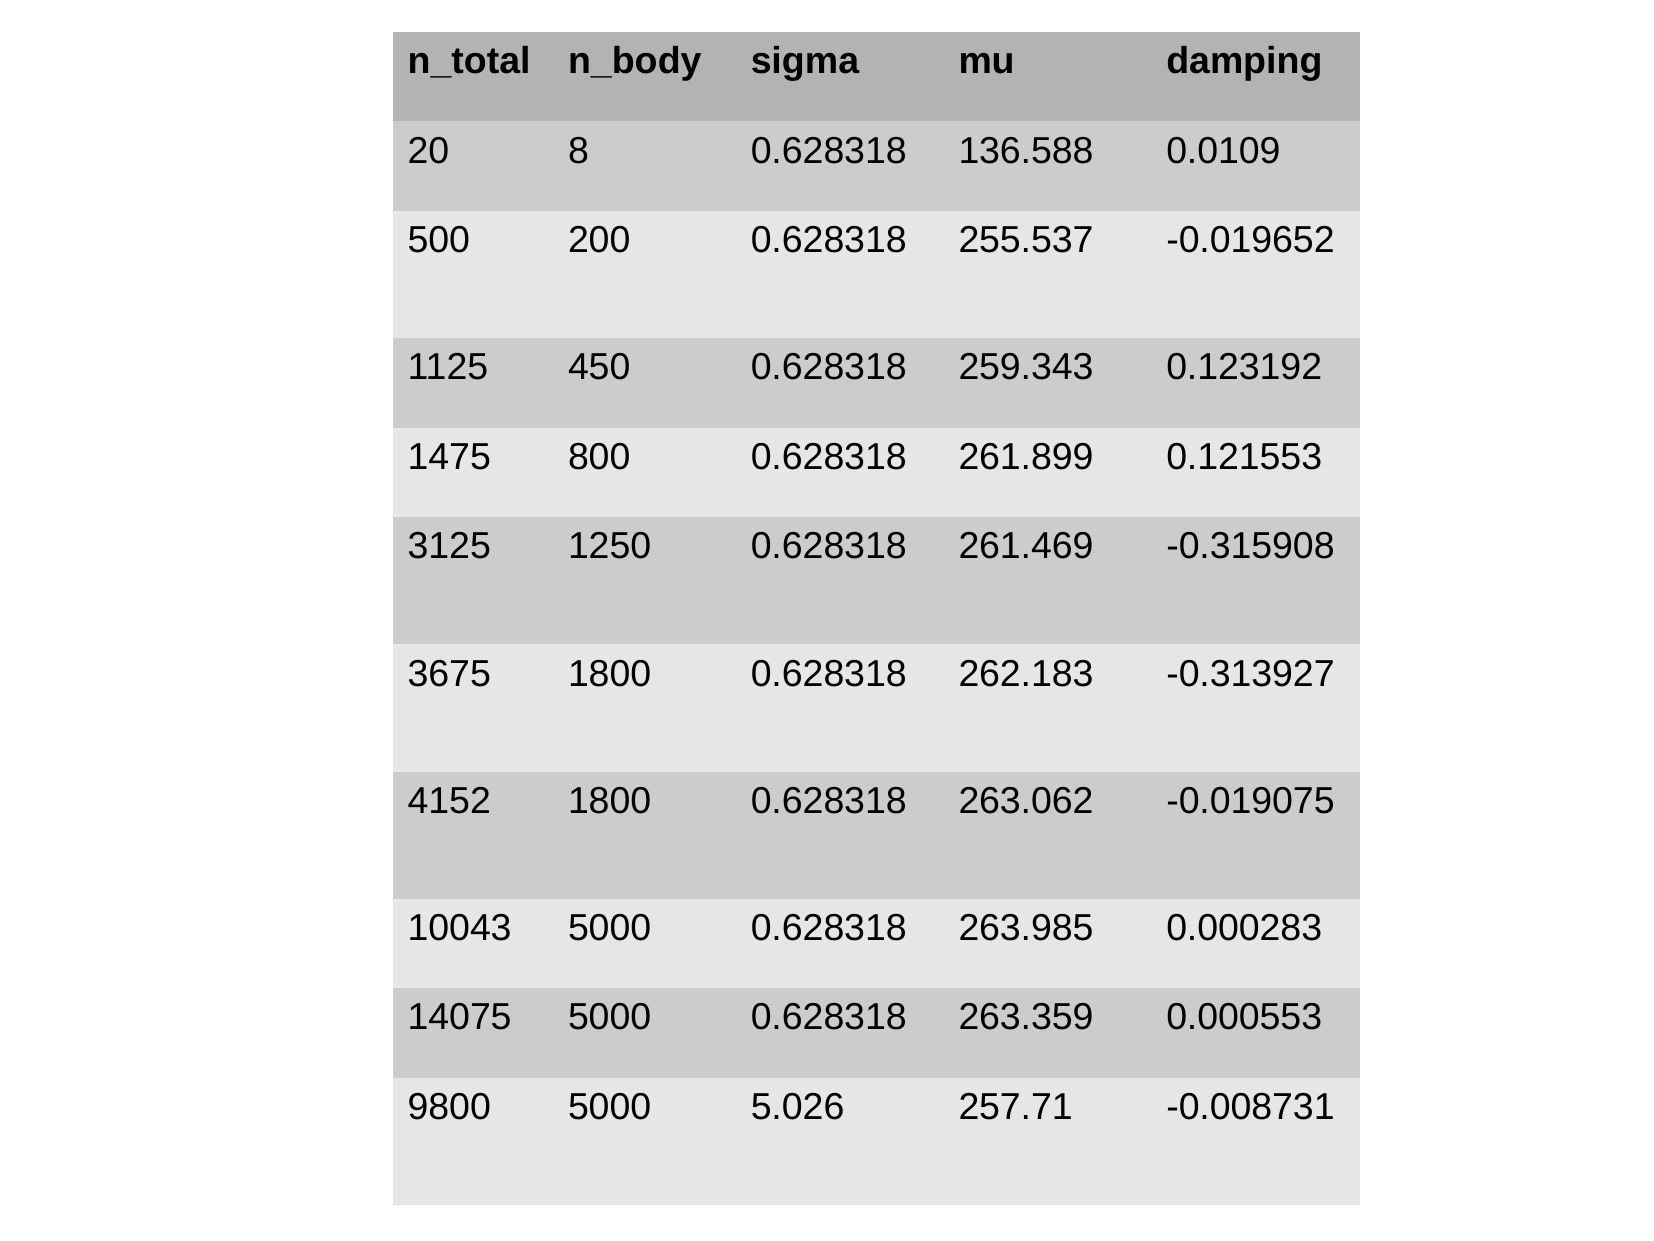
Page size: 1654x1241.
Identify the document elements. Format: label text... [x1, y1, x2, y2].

table_cell 10043 [393, 899, 553, 988]
table_cell 450 [553, 338, 736, 428]
table_cell 14075 [393, 988, 553, 1078]
table_cell 500 [393, 211, 553, 338]
table_cell 200 [553, 211, 736, 338]
table_cell 263.359 [944, 988, 1151, 1078]
table_cell 262.183 [944, 644, 1151, 772]
table_cell 5.026 [736, 1078, 944, 1205]
table_cell 1800 [553, 772, 736, 899]
table_cell 800 [553, 428, 736, 517]
table_cell 0.628318 [736, 517, 944, 644]
table_cell 0.628318 [736, 211, 944, 338]
table_header n_body [553, 32, 736, 121]
table_cell 263.985 [944, 899, 1151, 988]
table_cell -0.019075 [1151, 772, 1360, 899]
table_cell 261.469 [944, 517, 1151, 644]
table_cell 9800 [393, 1078, 553, 1205]
table_cell 0.628318 [736, 428, 944, 517]
table_cell 0.628318 [736, 772, 944, 899]
table_cell 0.123192 [1151, 338, 1360, 428]
table_cell 1800 [553, 644, 736, 772]
table_cell 3675 [393, 644, 553, 772]
table_header mu [944, 32, 1151, 121]
table_cell 1125 [393, 338, 553, 428]
table_header damping [1151, 32, 1360, 121]
table_cell 5000 [553, 899, 736, 988]
table_cell 20 [393, 121, 553, 211]
table_cell 257.71 [944, 1078, 1151, 1205]
table_cell 0.000283 [1151, 899, 1360, 988]
table_cell 5000 [553, 1078, 736, 1205]
table_cell 259.343 [944, 338, 1151, 428]
table_header n_total [393, 32, 553, 121]
table_cell -0.313927 [1151, 644, 1360, 772]
table_cell 255.537 [944, 211, 1151, 338]
table_cell -0.315908 [1151, 517, 1360, 644]
table_cell 1250 [553, 517, 736, 644]
table_cell -0.008731 [1151, 1078, 1360, 1205]
table_cell 4152 [393, 772, 553, 899]
table_cell 0.628318 [736, 644, 944, 772]
table_header sigma [736, 32, 944, 121]
table_cell 136.588 [944, 121, 1151, 211]
table_cell 0.000553 [1151, 988, 1360, 1078]
table_cell 0.121553 [1151, 428, 1360, 517]
table_cell 3125 [393, 517, 553, 644]
table_cell 0.628318 [736, 338, 944, 428]
table_cell 8 [553, 121, 736, 211]
table_cell 5000 [553, 988, 736, 1078]
table_cell 0.628318 [736, 899, 944, 988]
table_cell 0.628318 [736, 121, 944, 211]
table_cell -0.019652 [1151, 211, 1360, 338]
table_cell 261.899 [944, 428, 1151, 517]
table_cell 0.0109 [1151, 121, 1360, 211]
table_cell 263.062 [944, 772, 1151, 899]
table_cell 0.628318 [736, 988, 944, 1078]
table_cell 1475 [393, 428, 553, 517]
